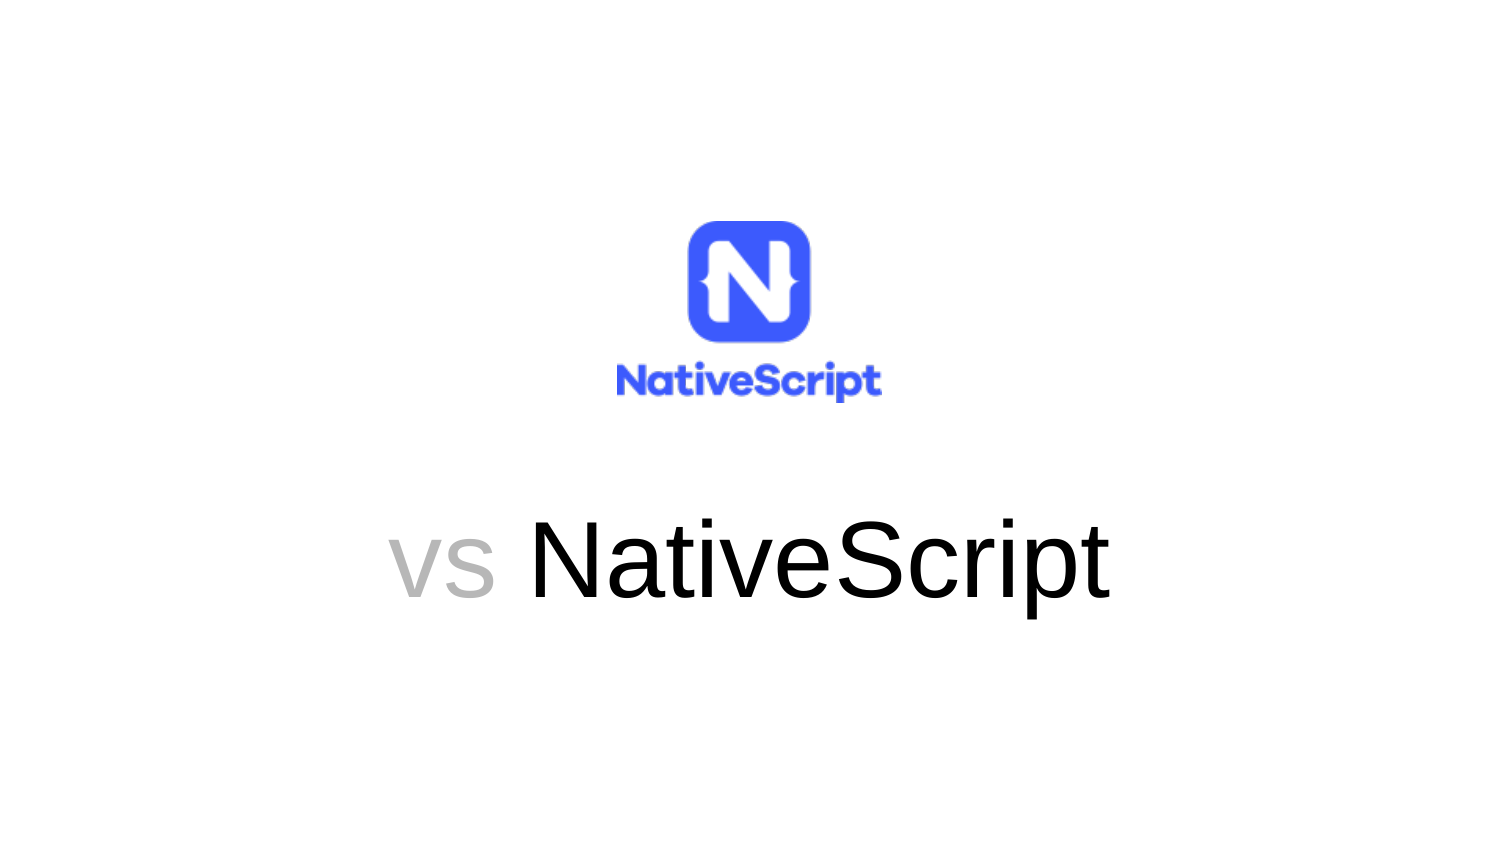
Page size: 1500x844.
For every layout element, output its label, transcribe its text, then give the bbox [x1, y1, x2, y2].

picture [617, 221, 882, 403]
title vs NativeScript [51, 471, 1449, 634]
